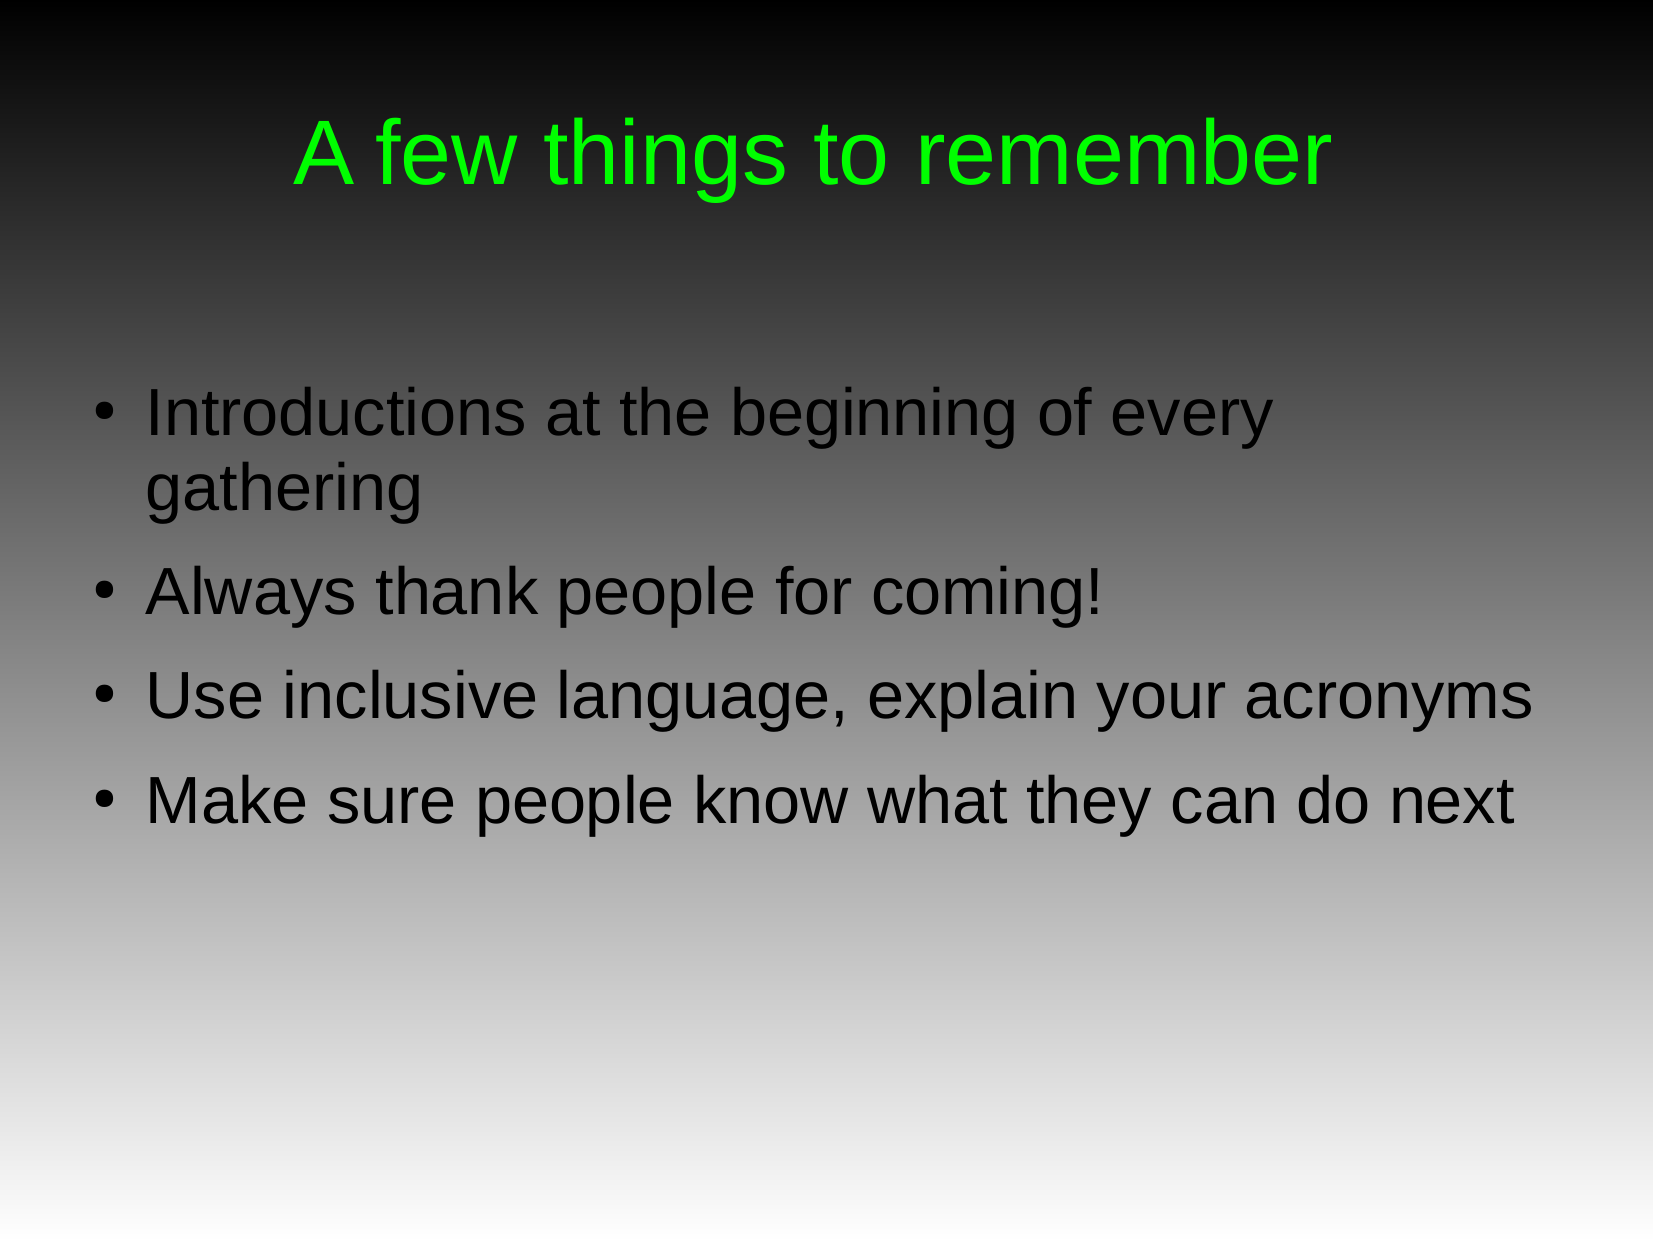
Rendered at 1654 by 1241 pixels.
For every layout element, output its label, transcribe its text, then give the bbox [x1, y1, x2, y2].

title A few things to remember [82, 49, 1571, 257]
list Introductions at the beginning of every gathering Always thank people for coming! Use inclusive language, explain your acronyms Make sure people know what they can do next [75, 375, 1563, 1179]
